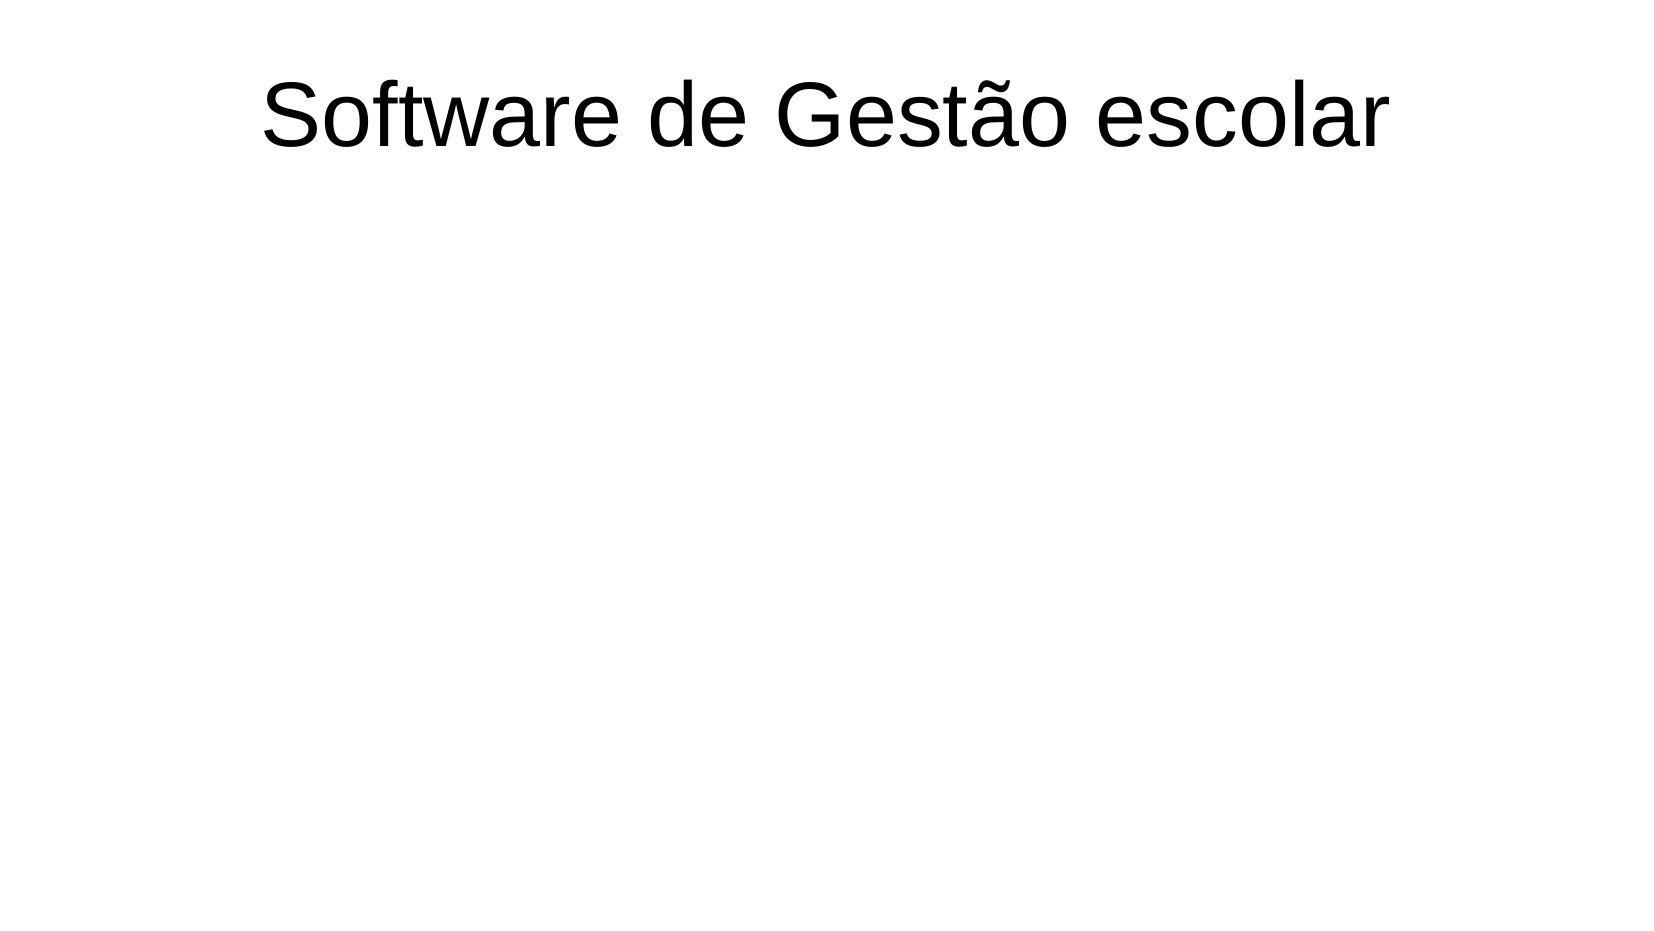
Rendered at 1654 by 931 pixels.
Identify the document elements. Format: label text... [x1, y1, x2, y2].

title Software de Gestão escolar [82, 37, 1571, 193]
